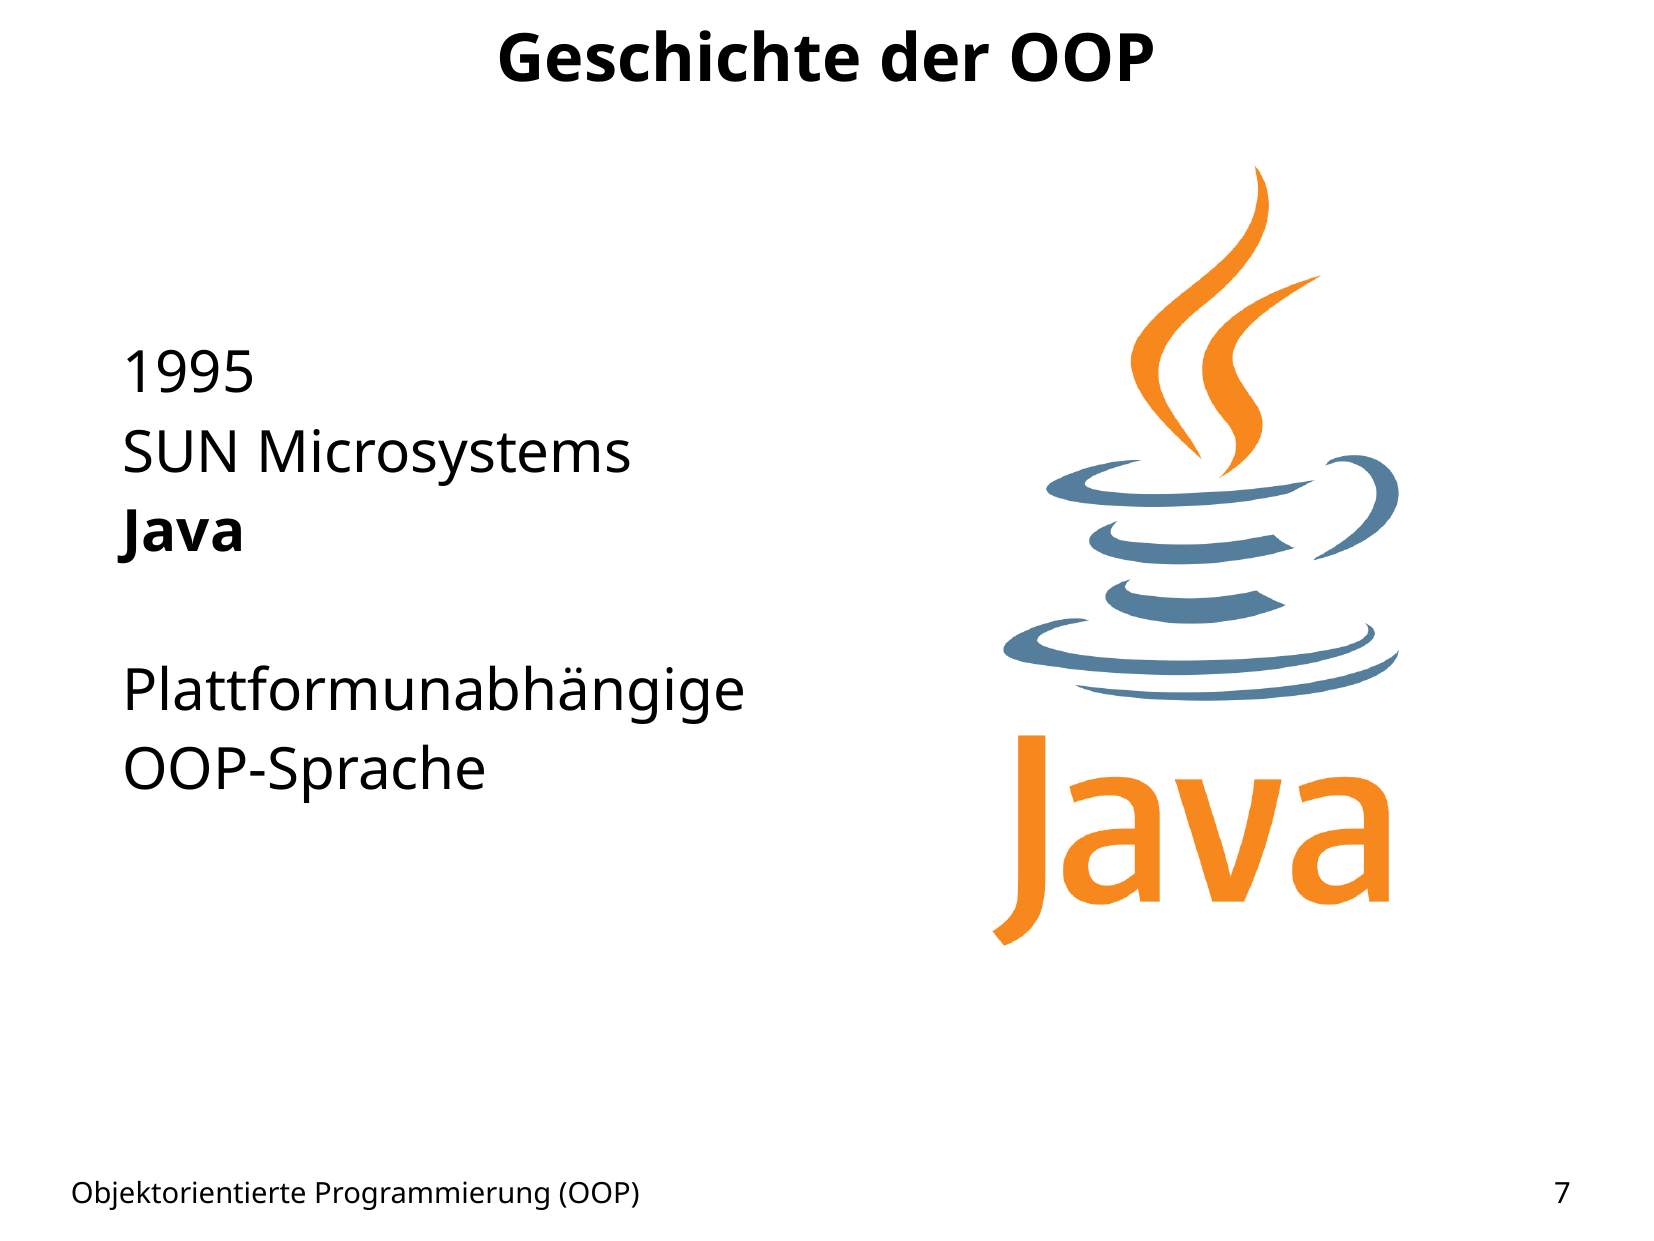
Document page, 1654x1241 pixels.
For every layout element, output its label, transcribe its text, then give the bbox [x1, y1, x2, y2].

picture [992, 165, 1411, 957]
list 1995 SUN Microsystems Java Plattformunabhängige OOP-Sprache [122, 330, 808, 969]
title Geschichte der OOP [0, 5, 1654, 107]
